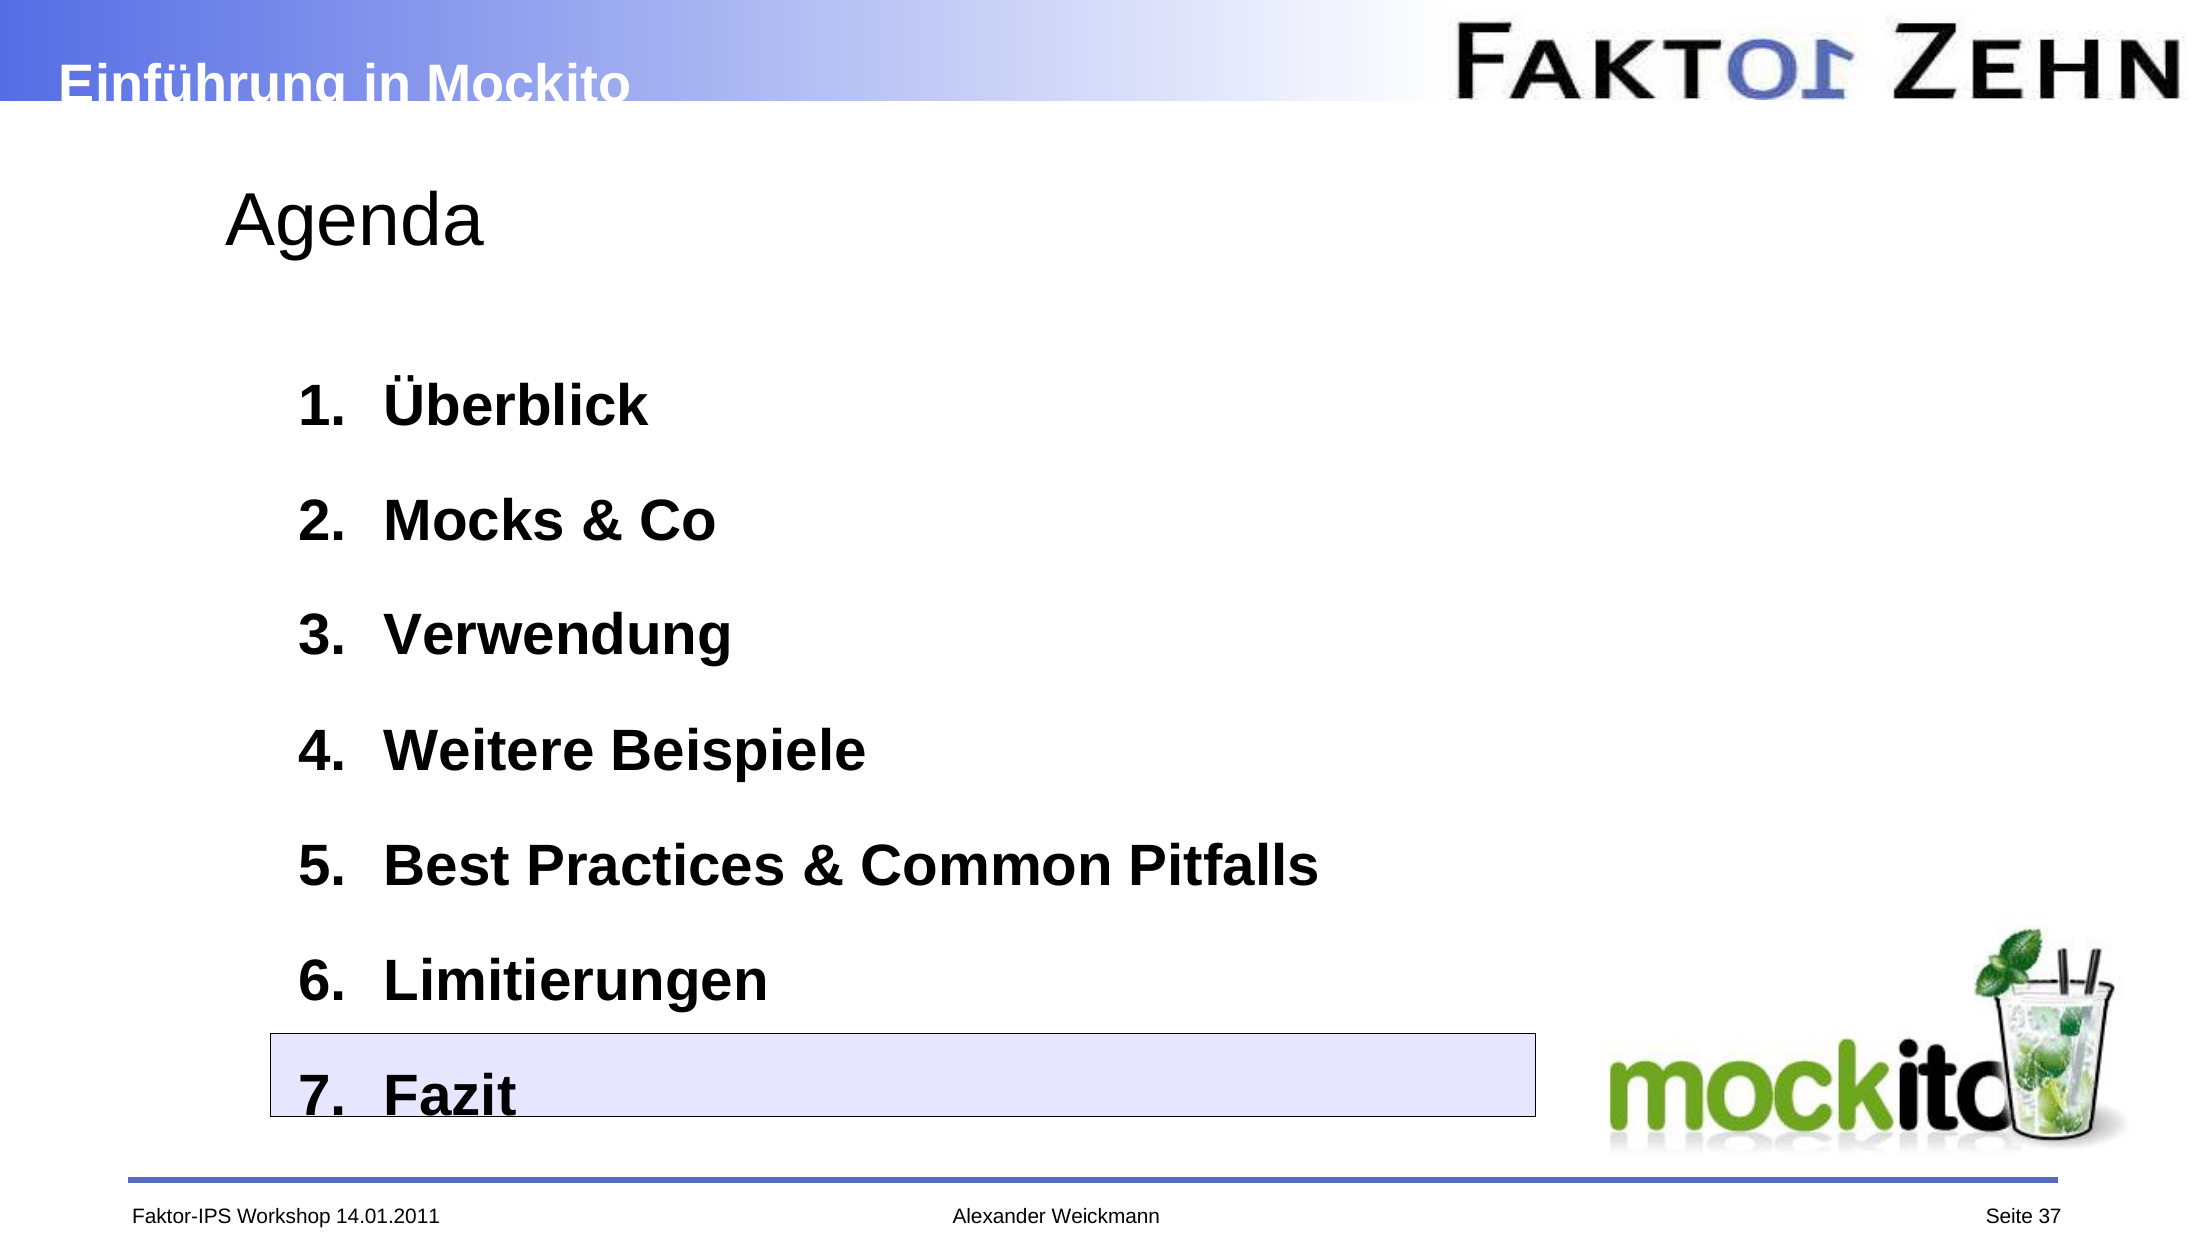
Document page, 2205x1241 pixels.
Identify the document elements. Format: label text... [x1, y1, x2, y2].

title Agenda [225, 142, 1981, 296]
text_box [270, 1033, 1536, 1117]
picture [1598, 914, 2141, 1167]
list Überblick Mocks & Co Verwendung Weitere Beispiele Best Practices & Common Pitfalls Limitierungen Fazit [280, 339, 2036, 1111]
picture [1448, 7, 2191, 100]
